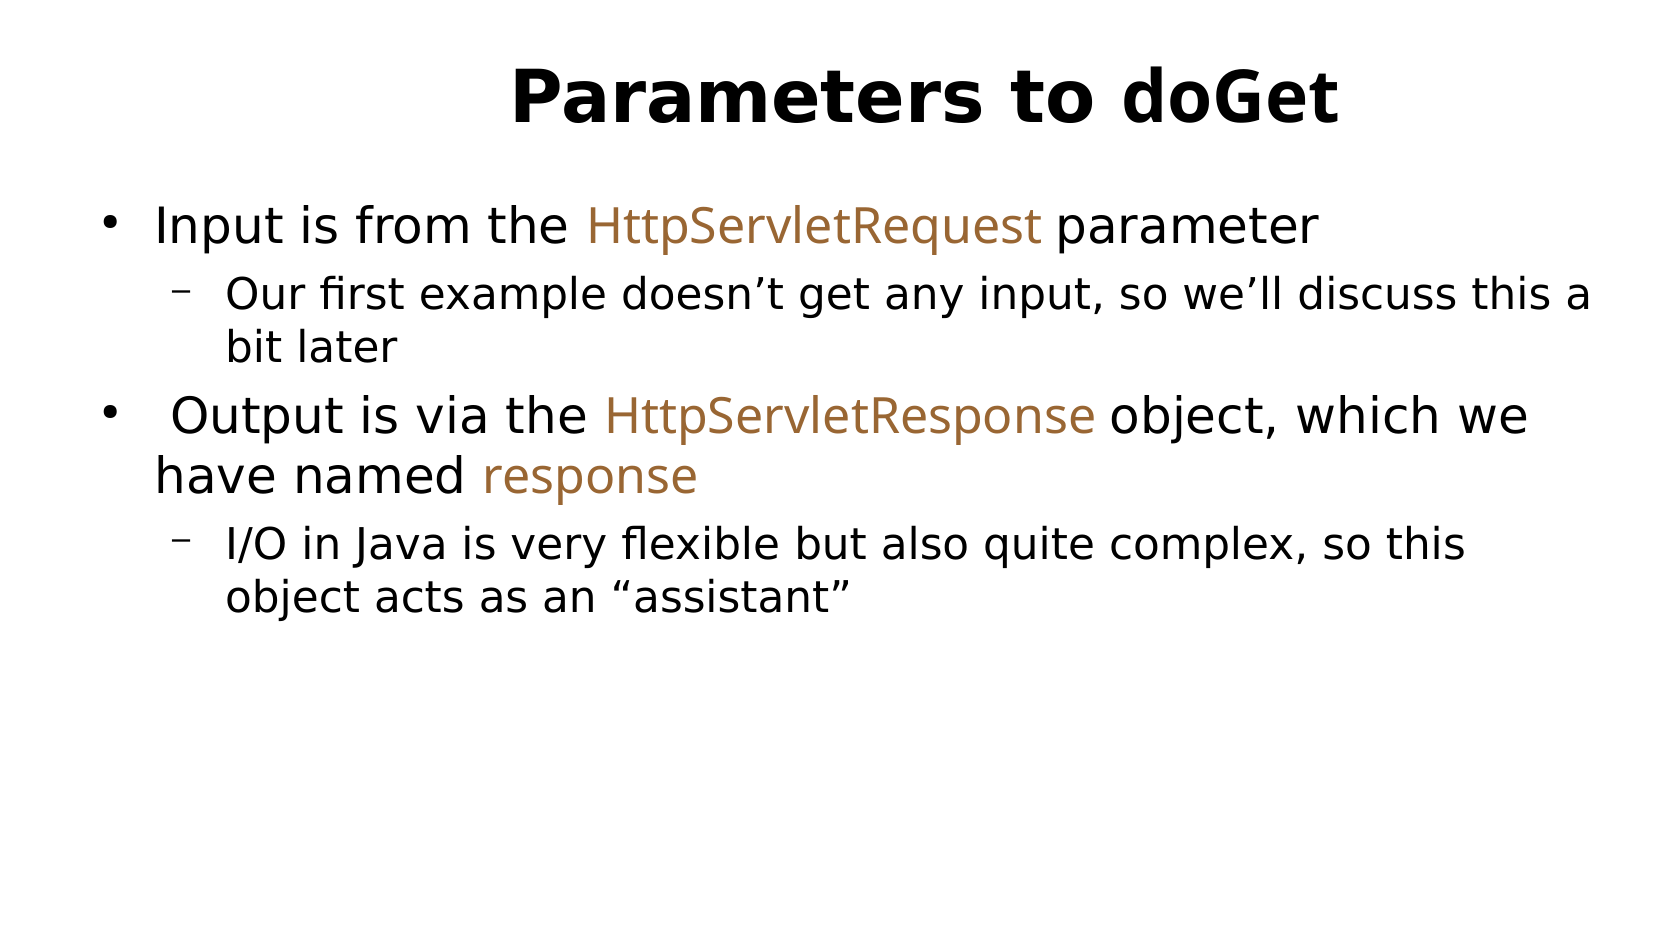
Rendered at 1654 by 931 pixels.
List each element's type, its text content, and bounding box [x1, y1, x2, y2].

title Parameters to doGet [220, 31, 1630, 145]
list Input is from the HttpServletRequest parameter Our first example doesn’t get any input, so we’ll discuss this a bit later Output is via the HttpServletResponse object, which we have named response I/O in Java is very flexible but also quite complex, so this object acts as an “assistant” [68, 185, 1620, 832]
